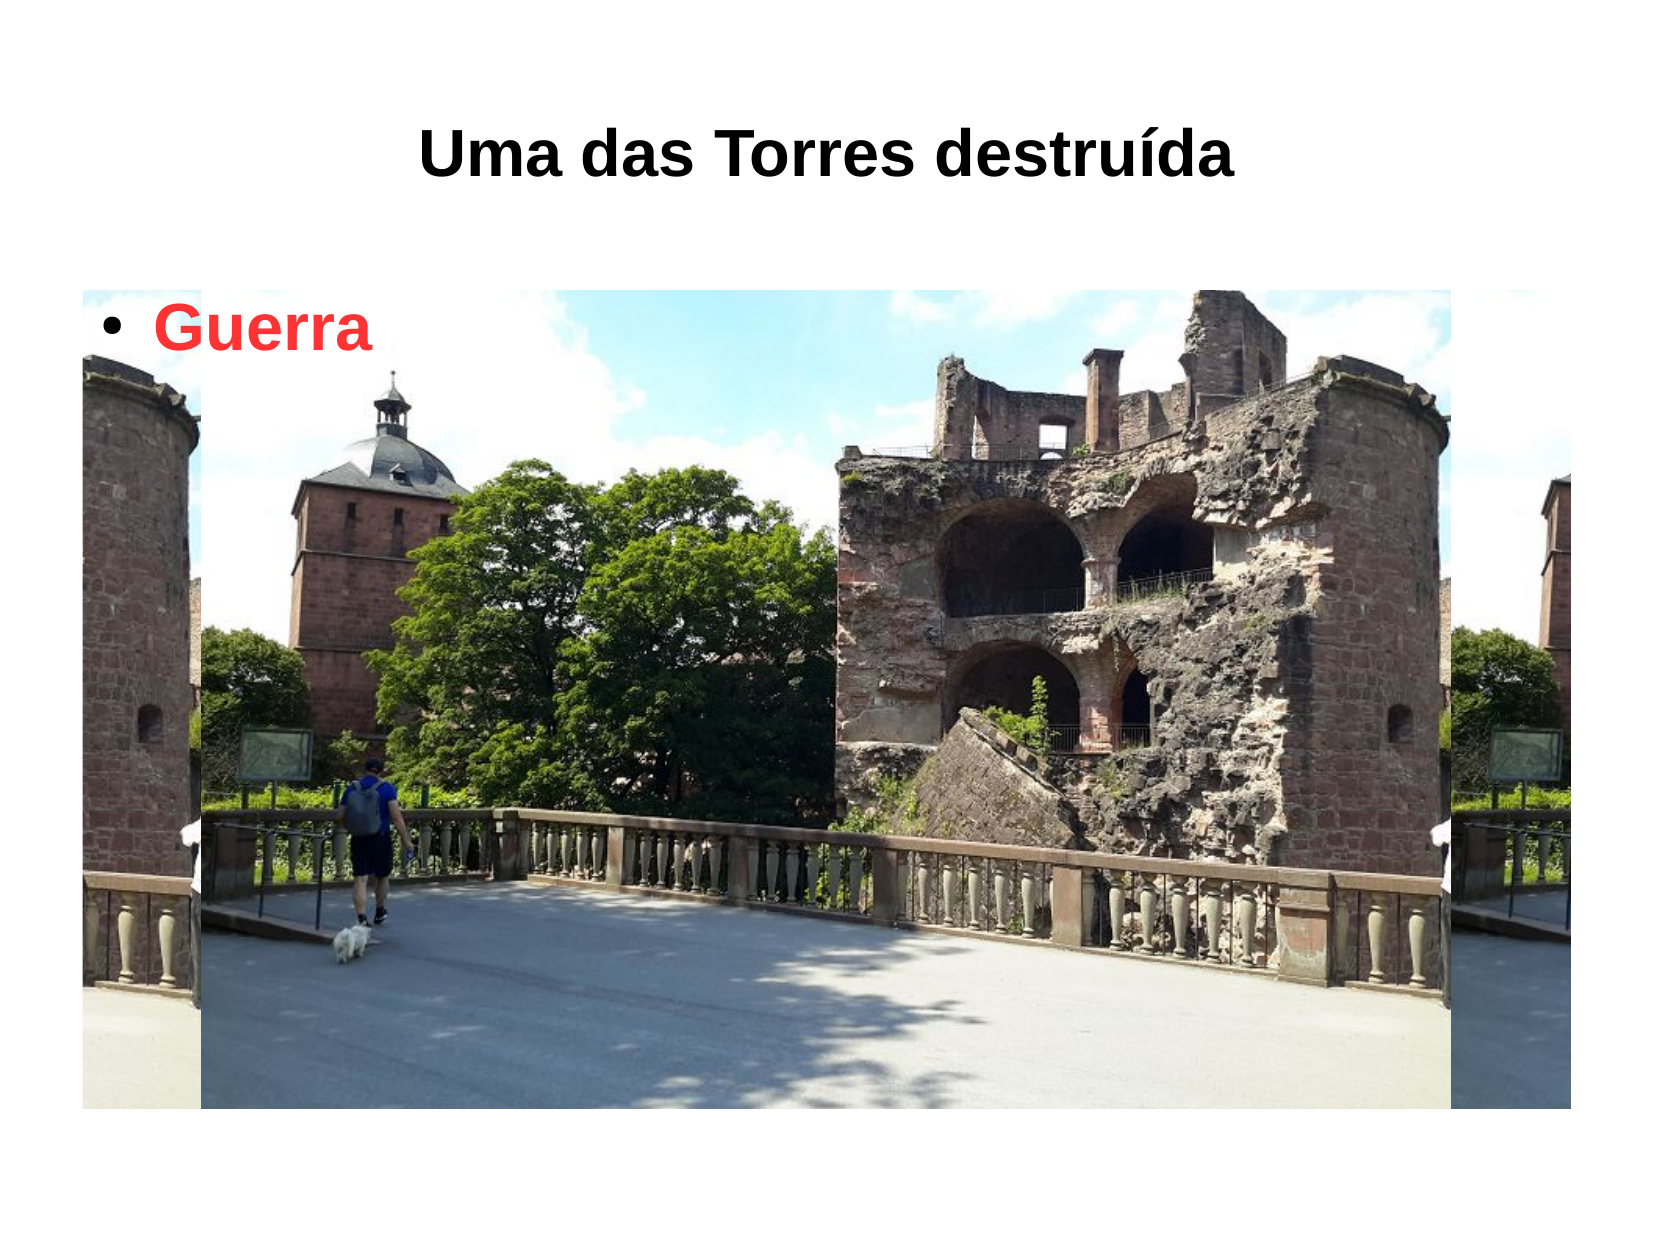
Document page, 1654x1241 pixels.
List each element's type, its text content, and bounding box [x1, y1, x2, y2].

list Guerra [82, 290, 1571, 1109]
title Uma das Torres destruída [82, 49, 1571, 257]
